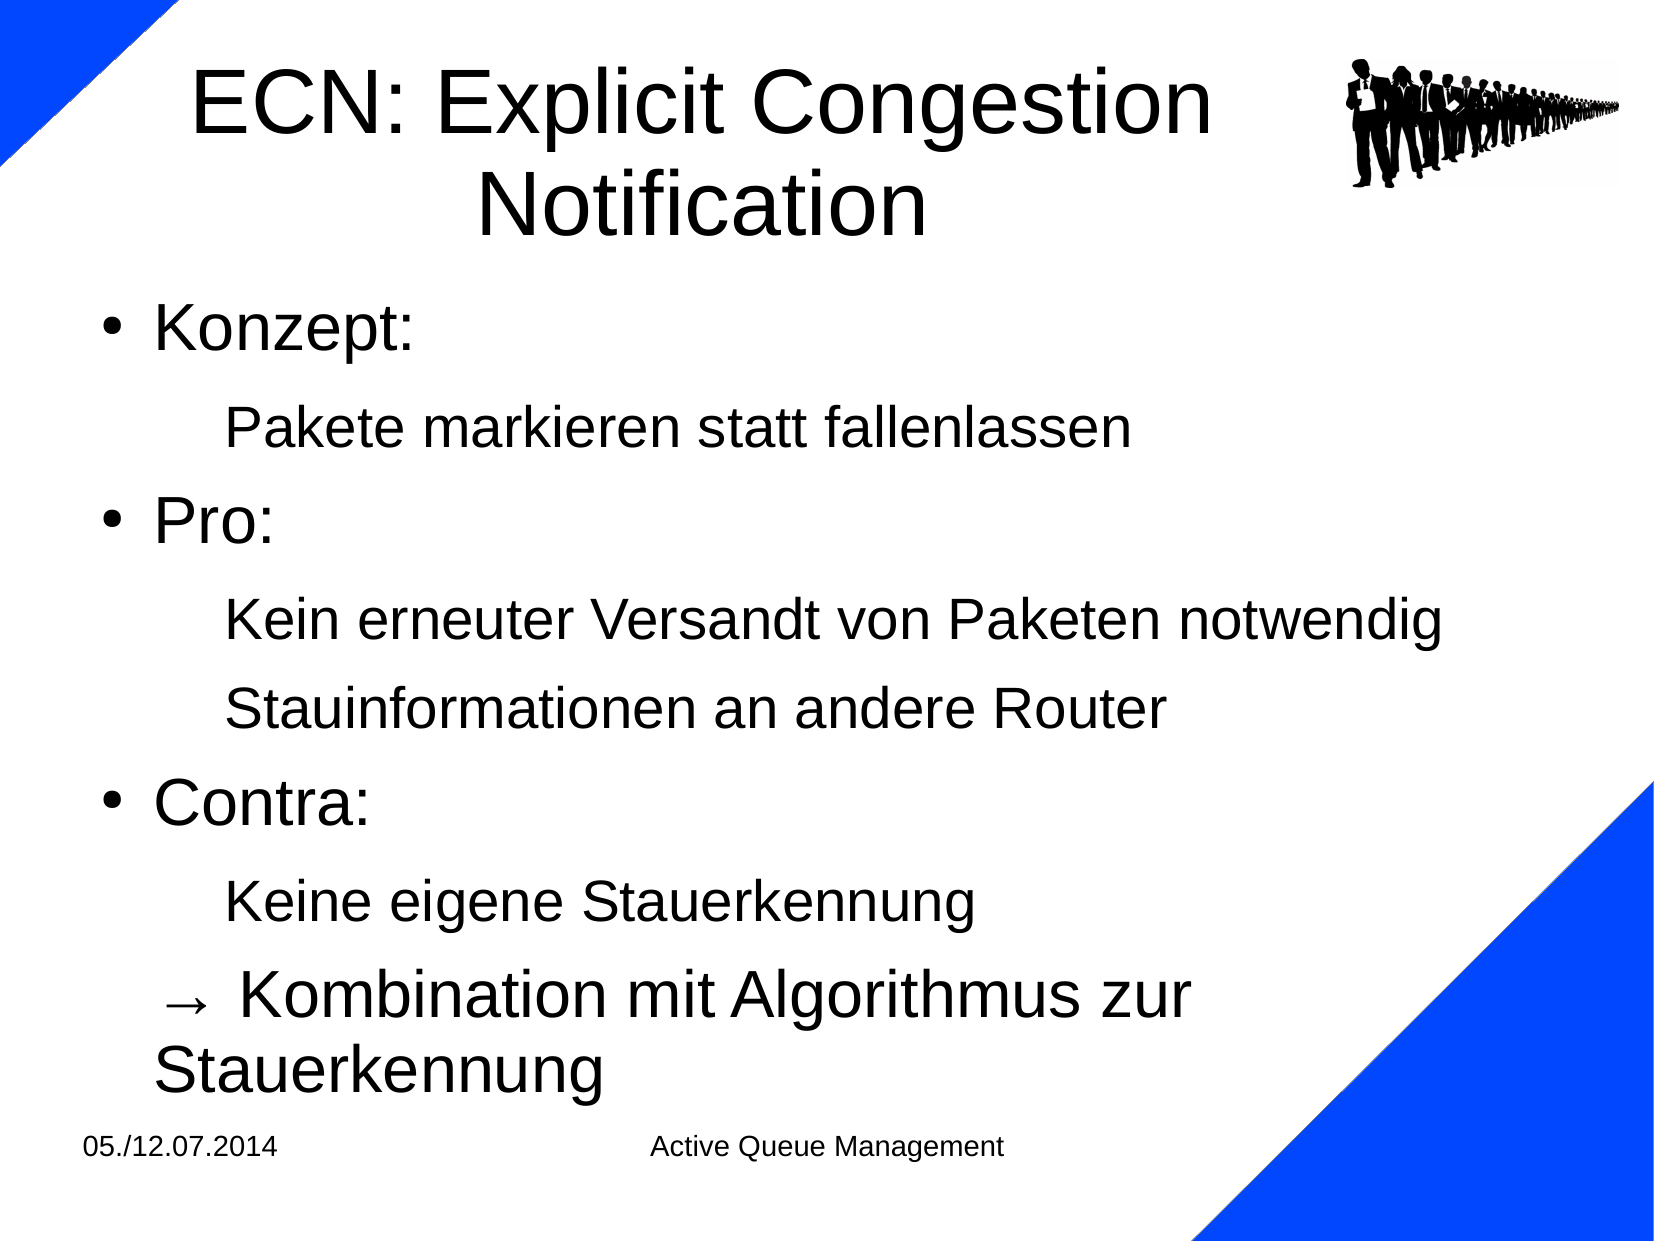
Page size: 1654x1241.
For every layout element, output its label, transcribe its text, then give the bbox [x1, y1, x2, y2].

title ECN: Explicit Congestion Notification [82, 49, 1323, 257]
picture [1346, 59, 1619, 188]
list Konzept: Pakete markieren statt fallenlassen Pro: Kein erneuter Versandt von Paketen notwendig Stauinformationen an andere Router Contra: Keine eigene Stauerkennung → Kombination mit Algorithmus zur Stauerkennung [82, 290, 1571, 1107]
